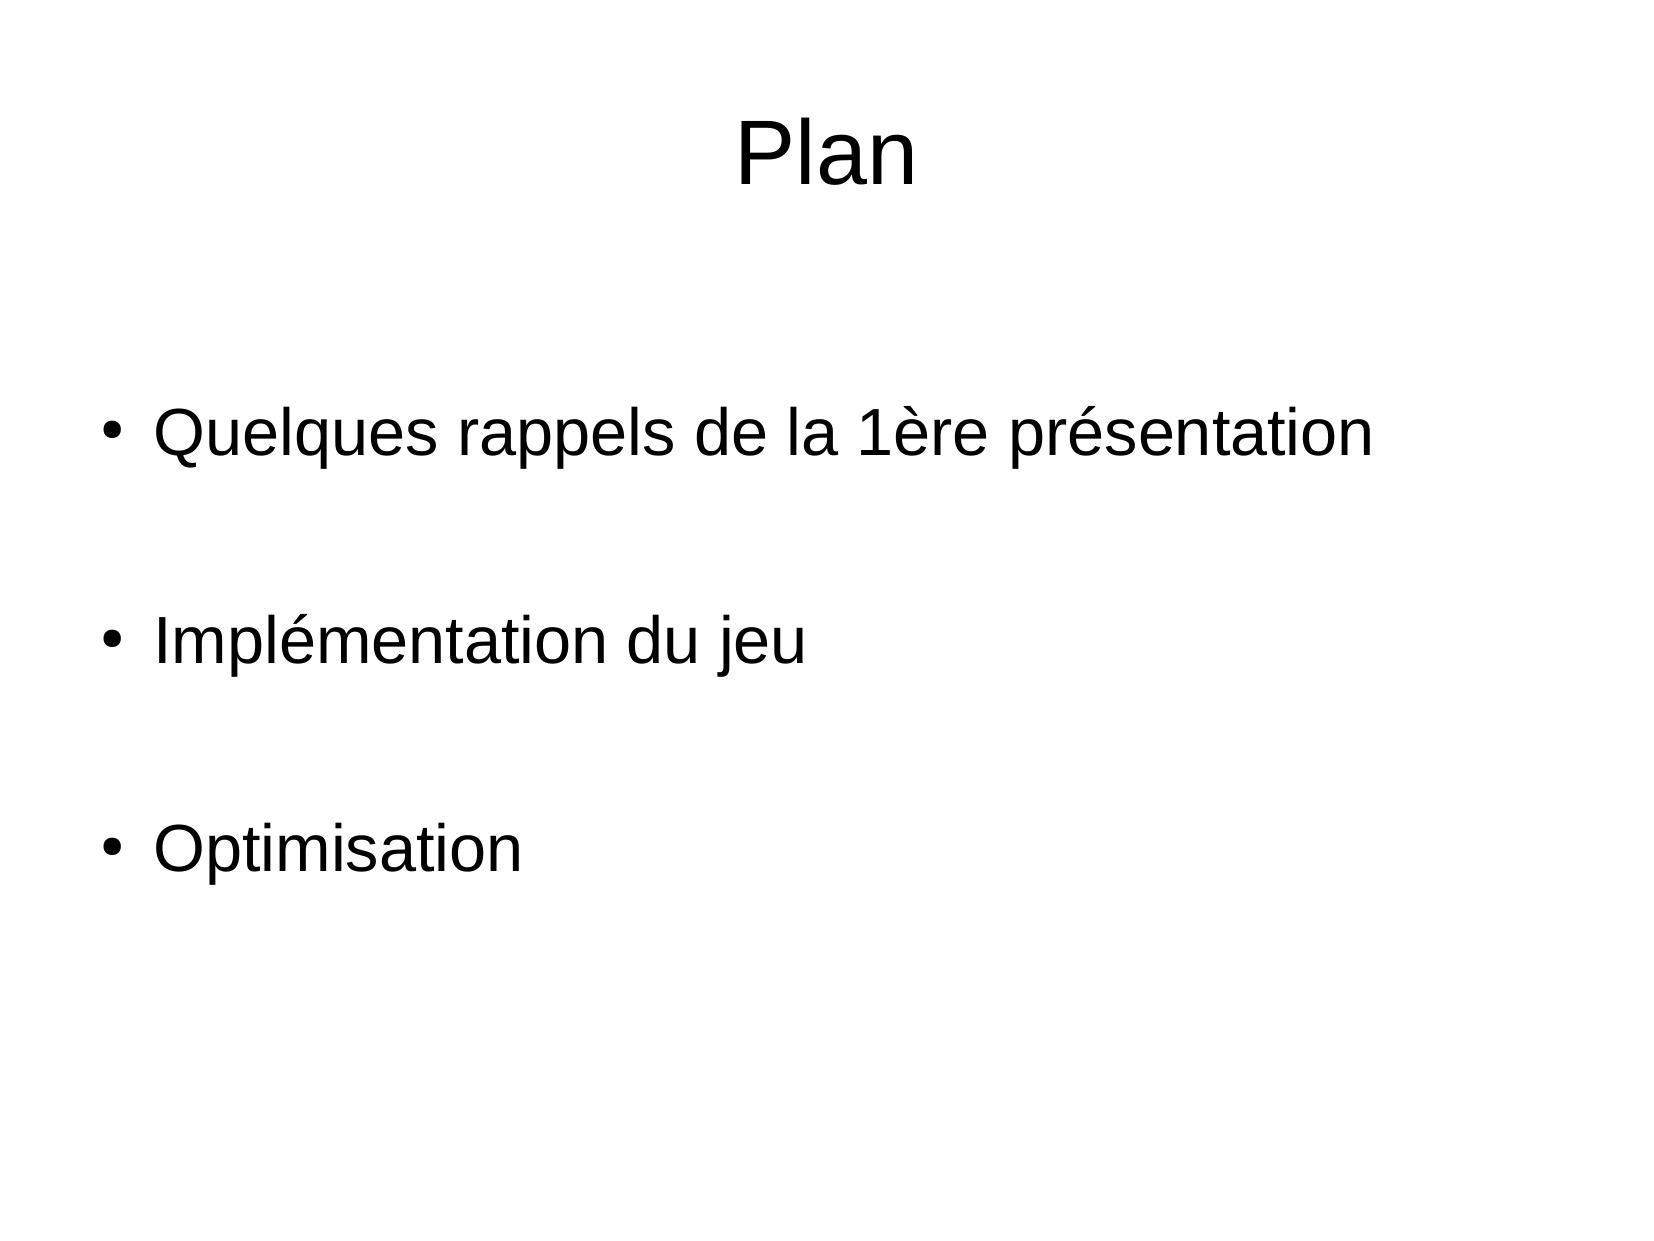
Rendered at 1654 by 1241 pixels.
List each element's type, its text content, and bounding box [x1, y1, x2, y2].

title Plan [82, 49, 1571, 257]
list Quelques rappels de la 1ère présentation Implémentation du jeu Optimisation [82, 290, 1571, 1109]
